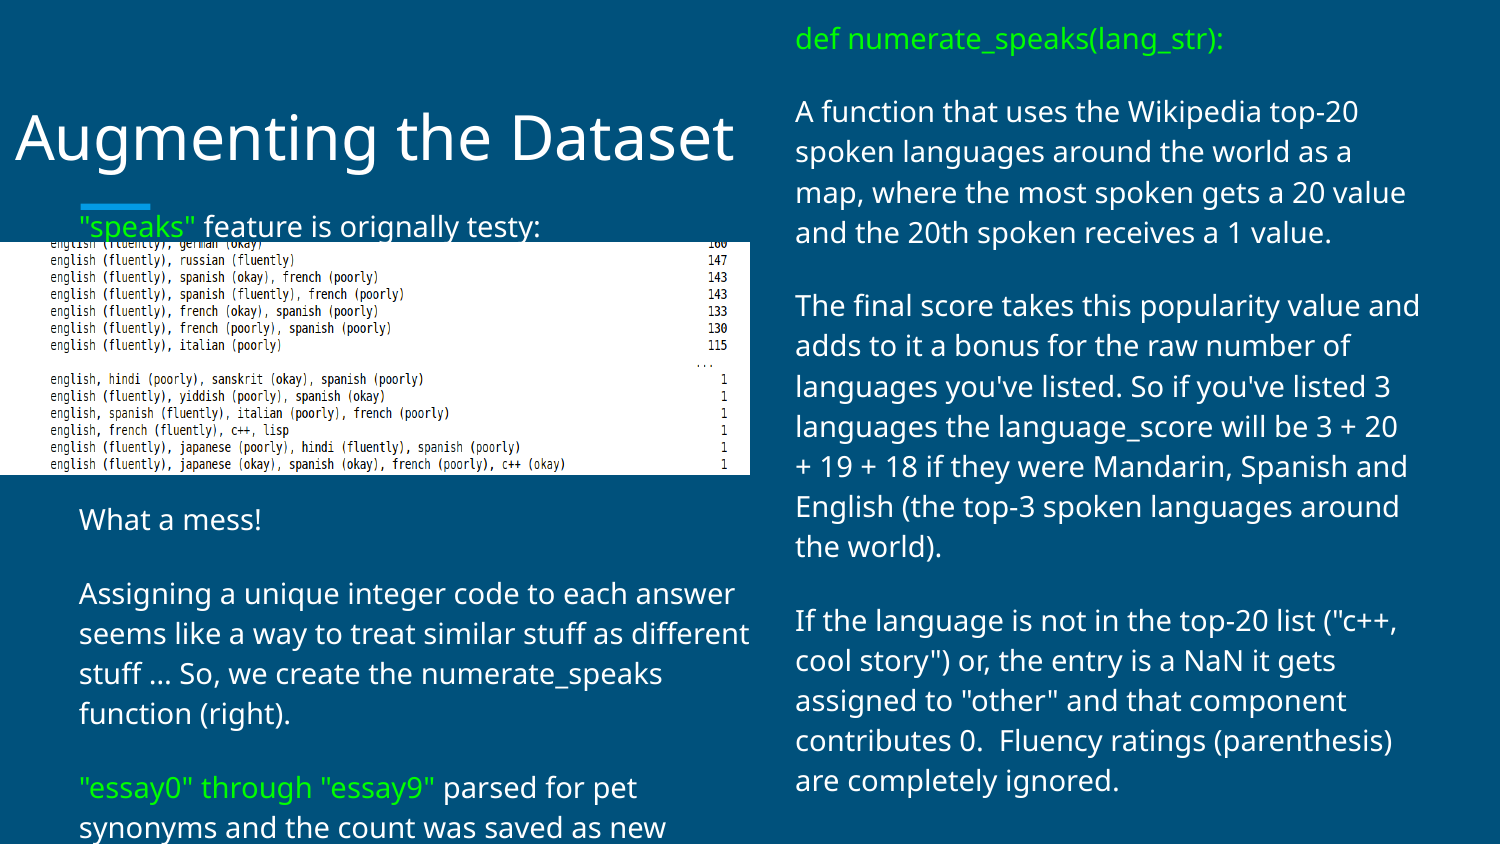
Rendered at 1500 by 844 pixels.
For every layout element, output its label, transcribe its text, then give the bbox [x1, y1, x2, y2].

list def numerate_speaks(lang_str): A function that uses the Wikipedia top-20 spoken languages around the world as a map, where the most spoken gets a 20 value and the 20th spoken receives a 1 value. The final score takes this popularity value and adds to it a bonus for the raw number of languages you've listed. So if you've listed 3 languages the language_score will be 3 + 20 + 19 + 18 if they were Mandarin, Spanish and English (the top-3 spoken languages around the world). If the language is not in the top-20 list ("c++, cool story") or, the entry is a NaN it gets assigned to "other" and that component contributes 0. Fluency ratings (parenthesis) are completely ignored. [780, 0, 1437, 844]
list "speaks" feature is orignally testy: What a mess! Assigning a unique integer code to each answer seems like a way to treat similar stuff as different stuff … So, we create the numerate_speaks function (right). "essay0" through "essay9" parsed for pet synonyms and the count was saved as new feature. [63, 187, 780, 844]
picture [0, 242, 749, 474]
title Augmenting the Dataset [0, 75, 780, 188]
